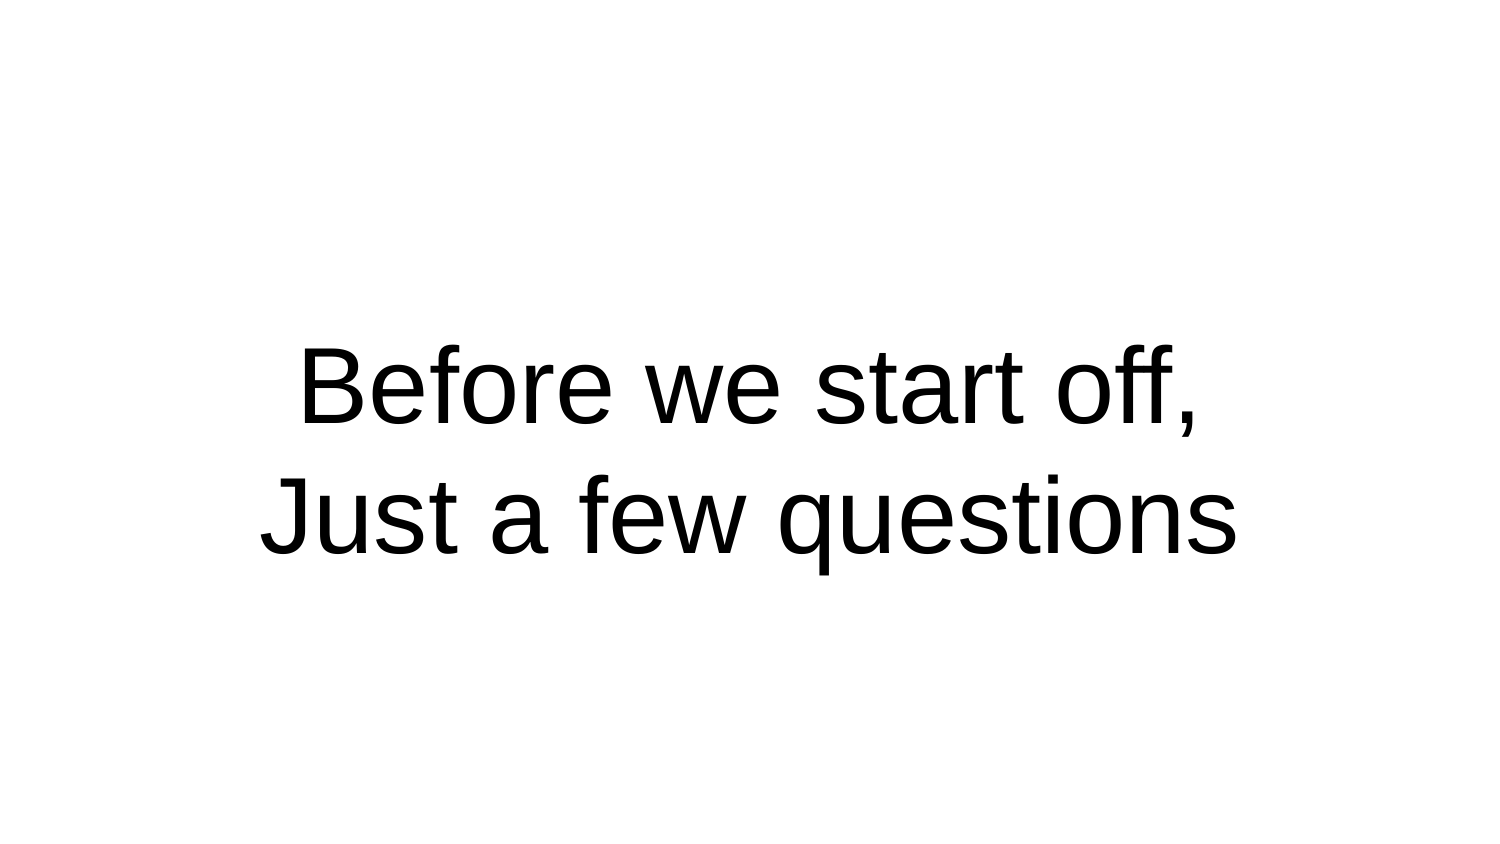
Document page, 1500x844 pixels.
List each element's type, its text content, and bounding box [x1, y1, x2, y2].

title Before we start off, Just a few questions [51, 253, 1449, 591]
